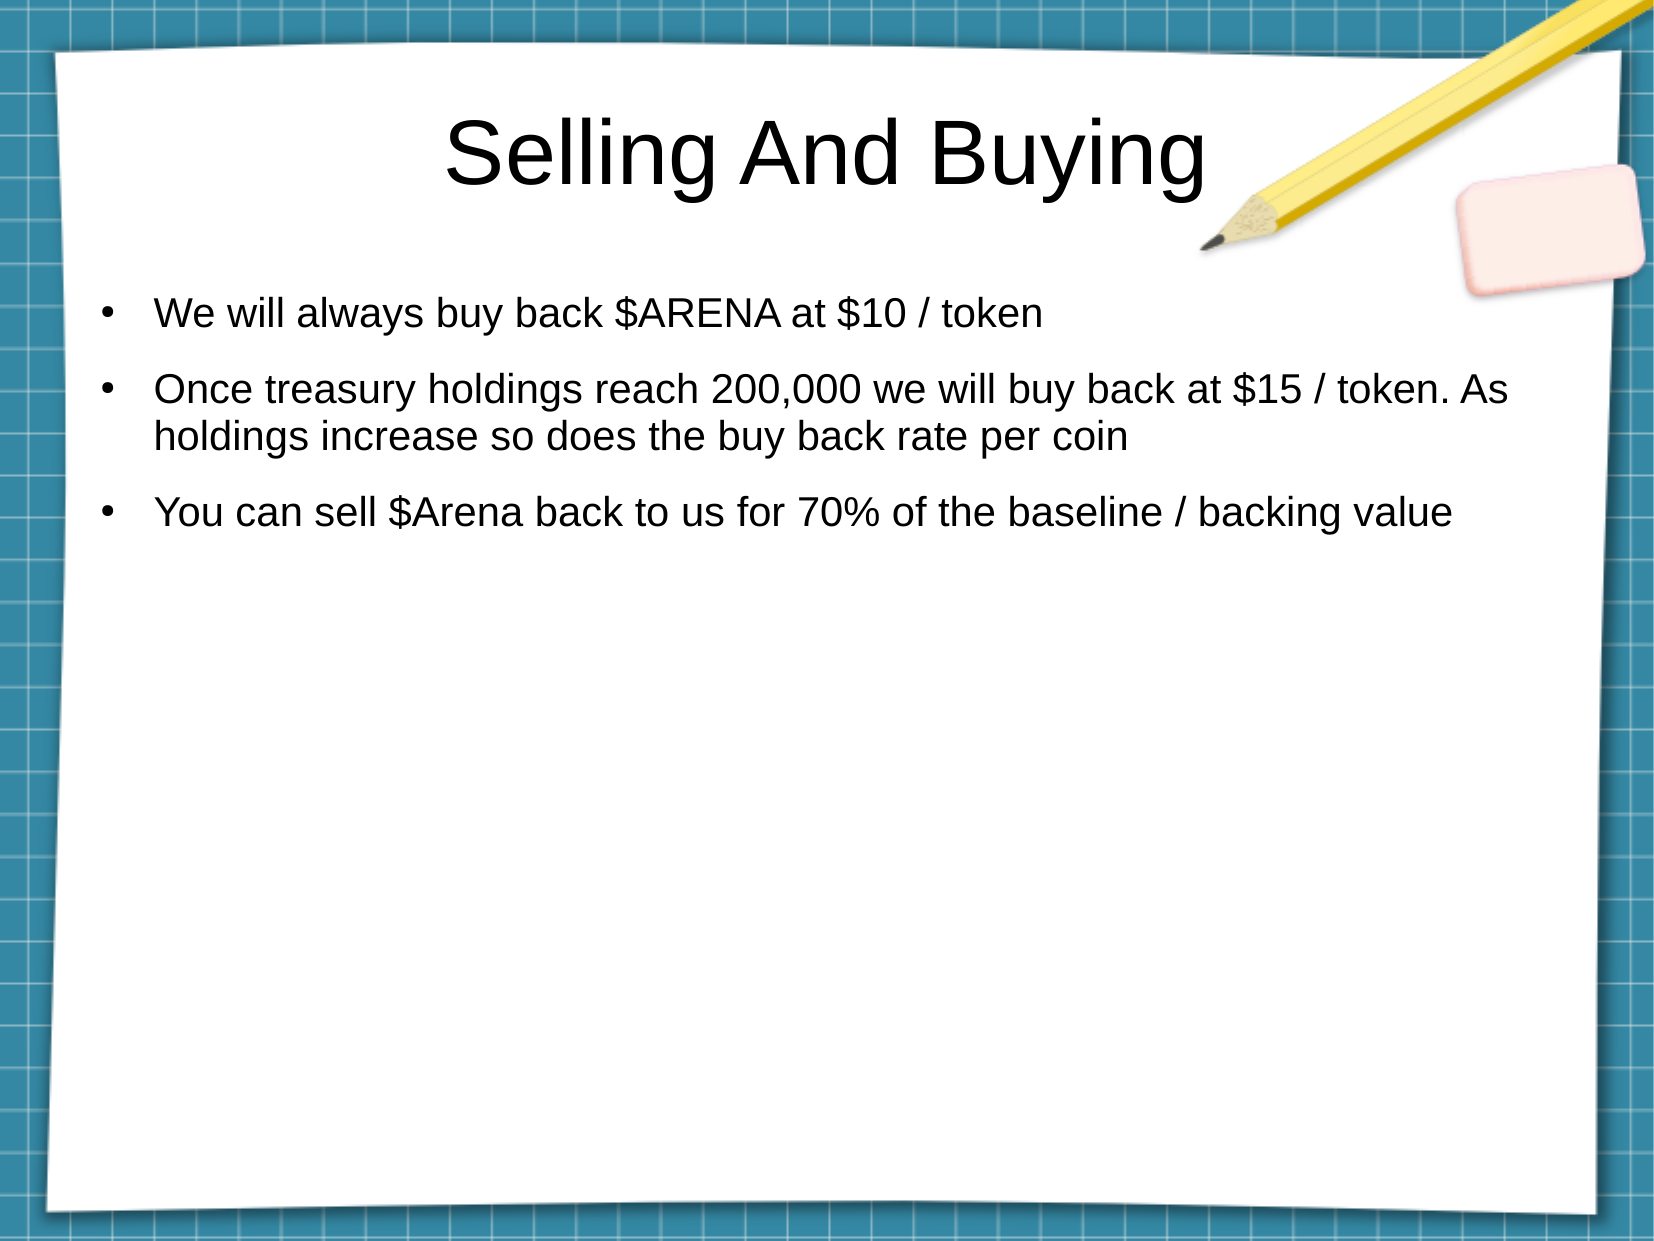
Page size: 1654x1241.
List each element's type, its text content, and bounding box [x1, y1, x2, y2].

title Selling And Buying [82, 49, 1571, 257]
picture [0, 0, 1654, 1241]
list We will always buy back $ARENA at $10 / token Once treasury holdings reach 200,000 we will buy back at $15 / token. As holdings increase so does the buy back rate per coin You can sell $Arena back to us for 70% of the baseline / backing value [82, 290, 1571, 1010]
